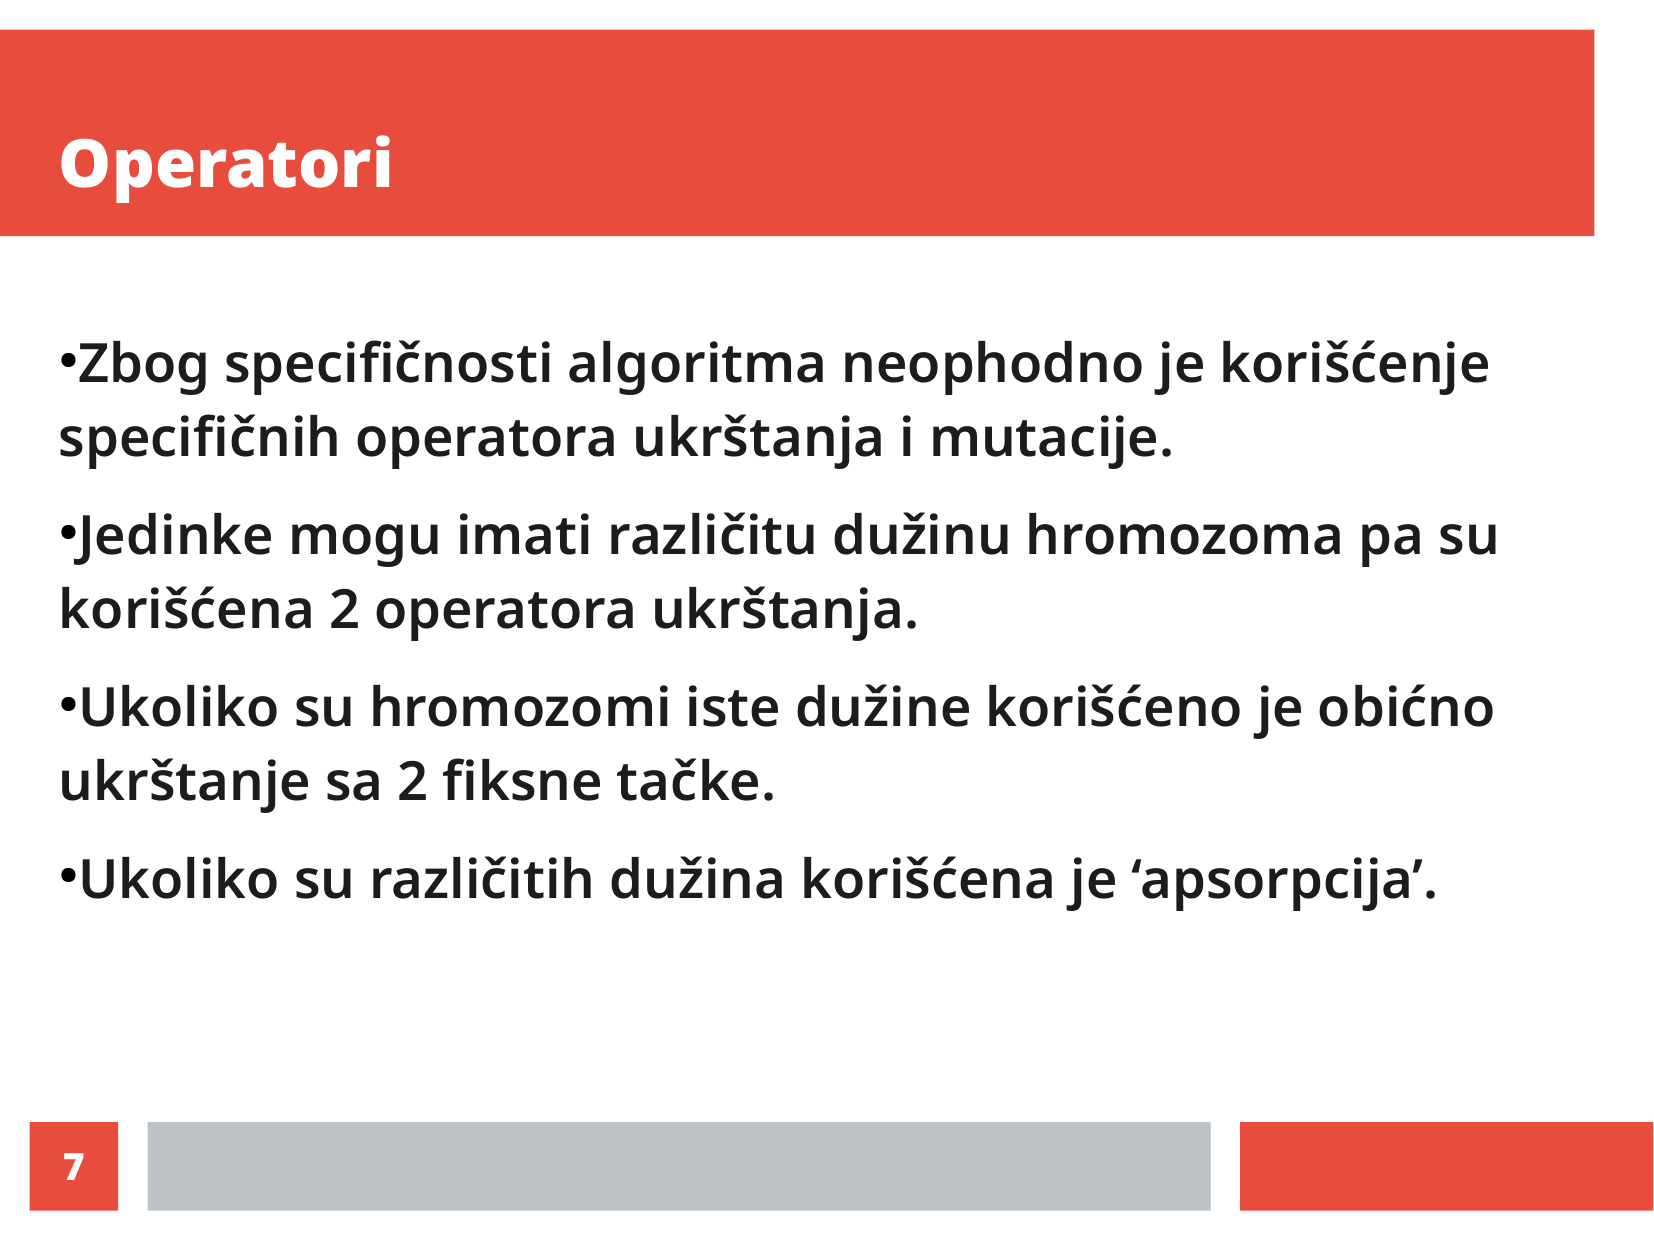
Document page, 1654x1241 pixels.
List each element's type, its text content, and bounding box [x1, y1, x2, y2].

list Zbog specifičnosti algoritma neophodno je korišćenje specifičnih operatora ukrštanja i mutacije. Jedinke mogu imati različitu dužinu hromozoma pa su korišćena 2 operatora ukrštanja. Ukoliko su hromozomi iste dužine korišćeno je obićno ukrštanje sa 2 fiksne tačke. Ukoliko su različitih dužina korišćena je ‘apsorpcija’. [59, 324, 1565, 1093]
title Operatori [59, 59, 1595, 207]
